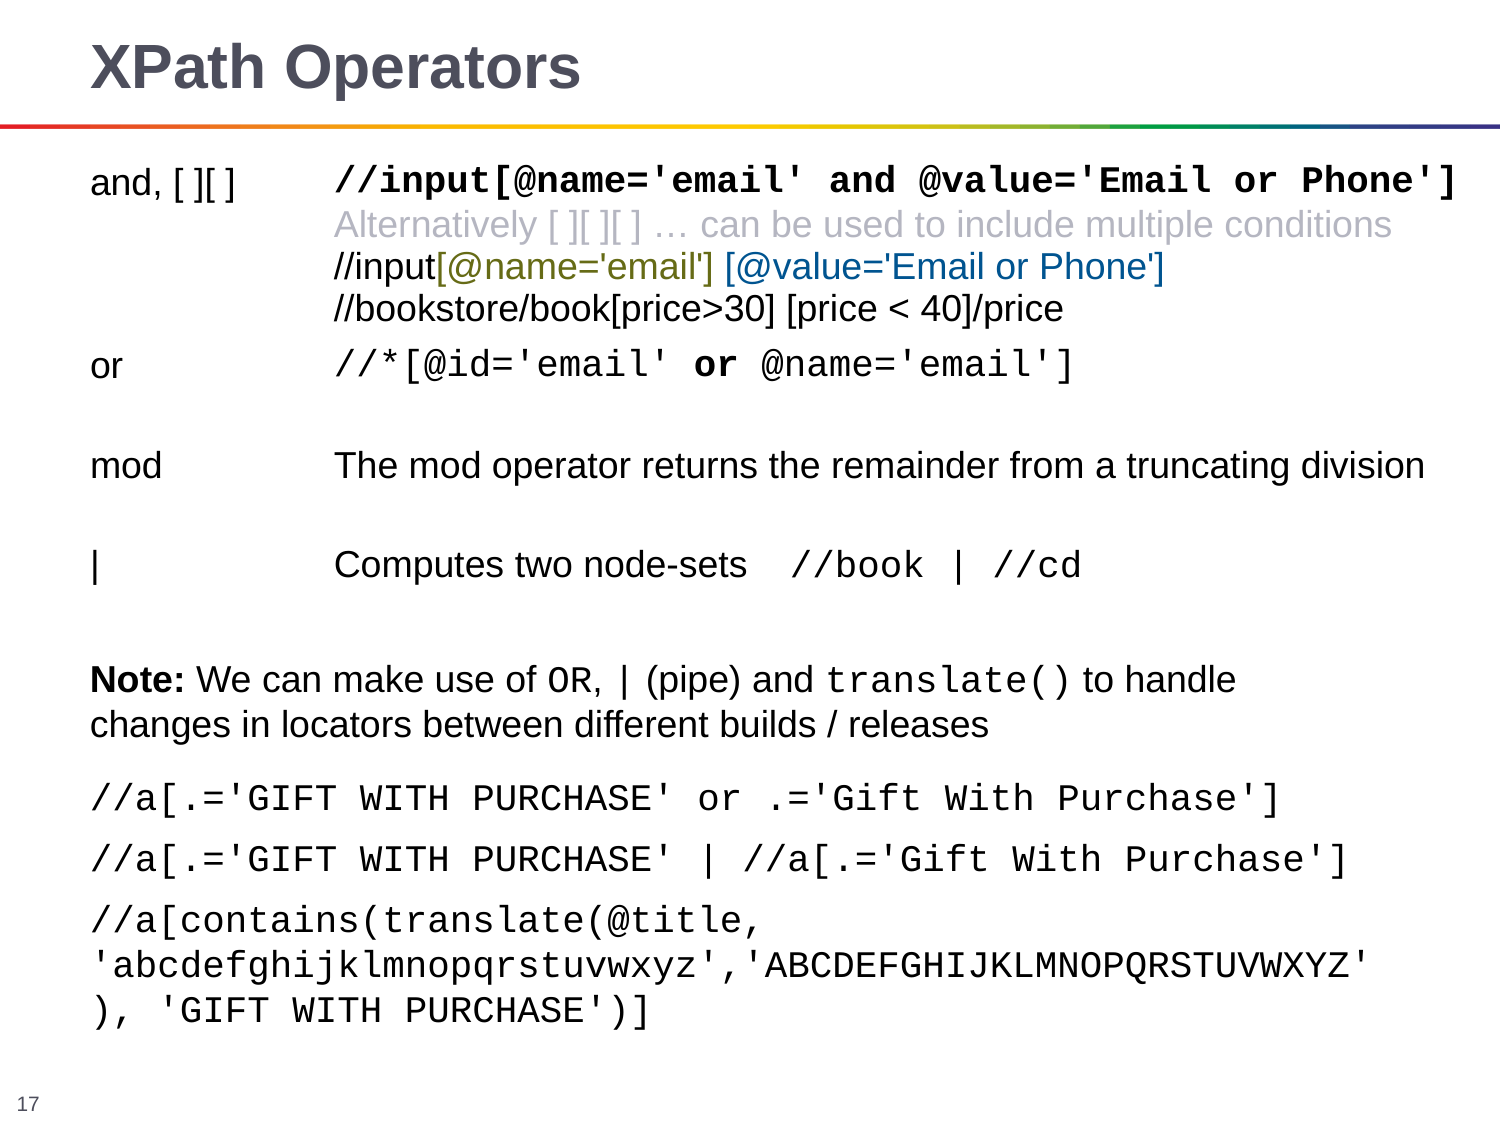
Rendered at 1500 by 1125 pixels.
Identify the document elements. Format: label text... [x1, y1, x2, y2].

table_cell Computes two node-sets //book | //cd [320, 537, 1475, 595]
table_header //input[@name='email' and @value='Email or Phone'] Alternatively [ ][ ][ ] … can be used to include multiple conditions //input[@name='email'] [@value='Email or Phone'] //bookstore/book[price>30] [price < 40]/price [320, 155, 1475, 334]
table_cell | [76, 537, 318, 595]
text_box //a[contains(translate(@title, 'abcdefghijklmnopqrstuvwxyz','ABCDEFGHIJKLMNOPQRSTUVWXYZ'), 'GIFT WITH PURCHASE')] [75, 888, 1410, 1038]
table_cell mod [76, 438, 318, 535]
table_cell //*[@id='email' or @name='email'] [320, 340, 1475, 436]
text_box //a[.='GIFT WITH PURCHASE' or .='Gift With Purchase'] [75, 765, 1352, 826]
text_box Note: We can make use of OR, | (pipe) and translate() to handle changes in locators between different builds / releases [74, 647, 1372, 753]
text_box //a[.='GIFT WITH PURCHASE' | //a[.='Gift With Purchase'] [74, 826, 1390, 887]
table_cell or [76, 340, 318, 436]
table_cell The mod operator returns the remainder from a truncating division [320, 438, 1475, 535]
table_header and, [ ][ ] [76, 155, 318, 334]
title XPath Operators [75, 17, 1425, 109]
